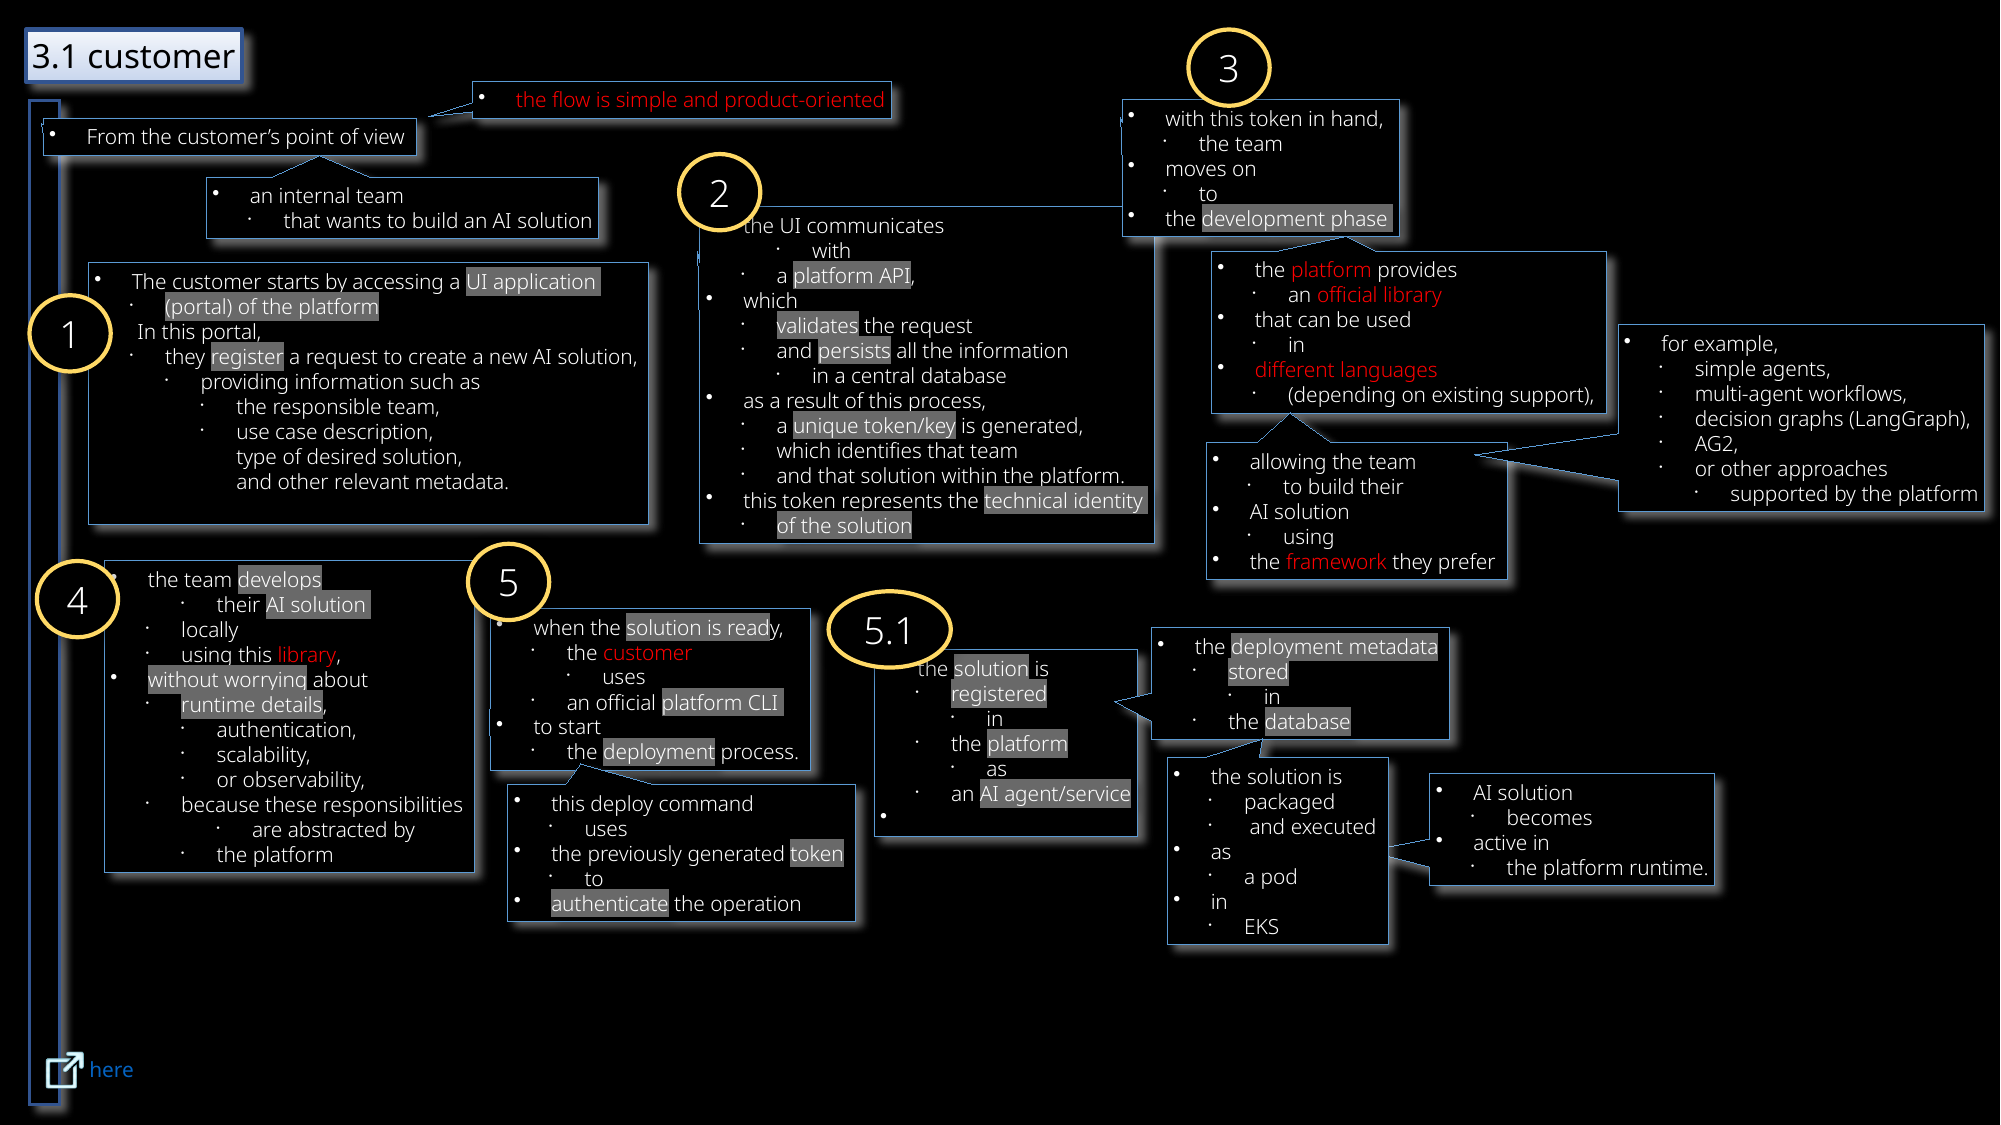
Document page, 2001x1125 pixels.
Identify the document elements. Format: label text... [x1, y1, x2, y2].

text_box 5.1 [828, 591, 951, 668]
picture [41, 1047, 88, 1093]
text_box the solution is packaged and executed as a pod in EKS [1167, 738, 1389, 945]
text_box with this token in hand, the team moves on to the development phase [1120, 99, 1400, 237]
text_box the flow is simple and product-oriented [428, 81, 892, 119]
text_box the solution is registered in the platform as an AI agent/service [874, 649, 1138, 837]
text_box here [88, 1049, 149, 1093]
text_box AI solution becomes active in the platform runtime. [1389, 773, 1715, 886]
text_box [29, 340, 60, 1105]
text_box 5 [467, 543, 550, 621]
text_box the UI communicates with a platform API, which validates the request and persists all the information in a central database as a result of this process, a unique token/key is generated, which identifies that team and that solution within the platform. this token represents the technical identity of the solution [697, 206, 1155, 544]
title 3.1 customer [29, 29, 239, 82]
text_box the deployment metadata stored in the database [1114, 627, 1450, 740]
text_box The customer starts by accessing a UI application (portal) of the platform In this portal, they register a request to create a new AI solution, providing information such as the responsible team, use case description, type of desired solution, and other relevant metadata. [88, 262, 649, 525]
text_box 4 [36, 560, 119, 638]
text_box the platform provides an official library that can be used in different languages (depending on existing support), [1211, 236, 1607, 414]
text_box 1 [29, 295, 111, 372]
text_box From the customer’s point of view [41, 118, 417, 156]
text_box an internal team that wants to build an AI solution [206, 155, 599, 239]
text_box the team develops their AI solution locally using this library, without worrying about runtime details, authentication, scalability, or observability, because these responsibilities are abstracted by the platform [104, 560, 475, 873]
text_box 3 [1188, 29, 1270, 106]
text_box 2 [679, 154, 761, 231]
text_box for example, simple agents, multi-agent workflows, decision graphs (LangGraph), AG2, or other approaches supported by the platform [1474, 324, 1985, 512]
text_box when the solution is ready, the customer uses an official platform CLI to start the deployment process. [489, 608, 811, 771]
text_box [29, 100, 60, 327]
text_box allowing the team to build their AI solution using the framework they prefer [1206, 412, 1508, 580]
text_box this deploy command uses the previously generated token to authenticate the operation [507, 763, 856, 922]
